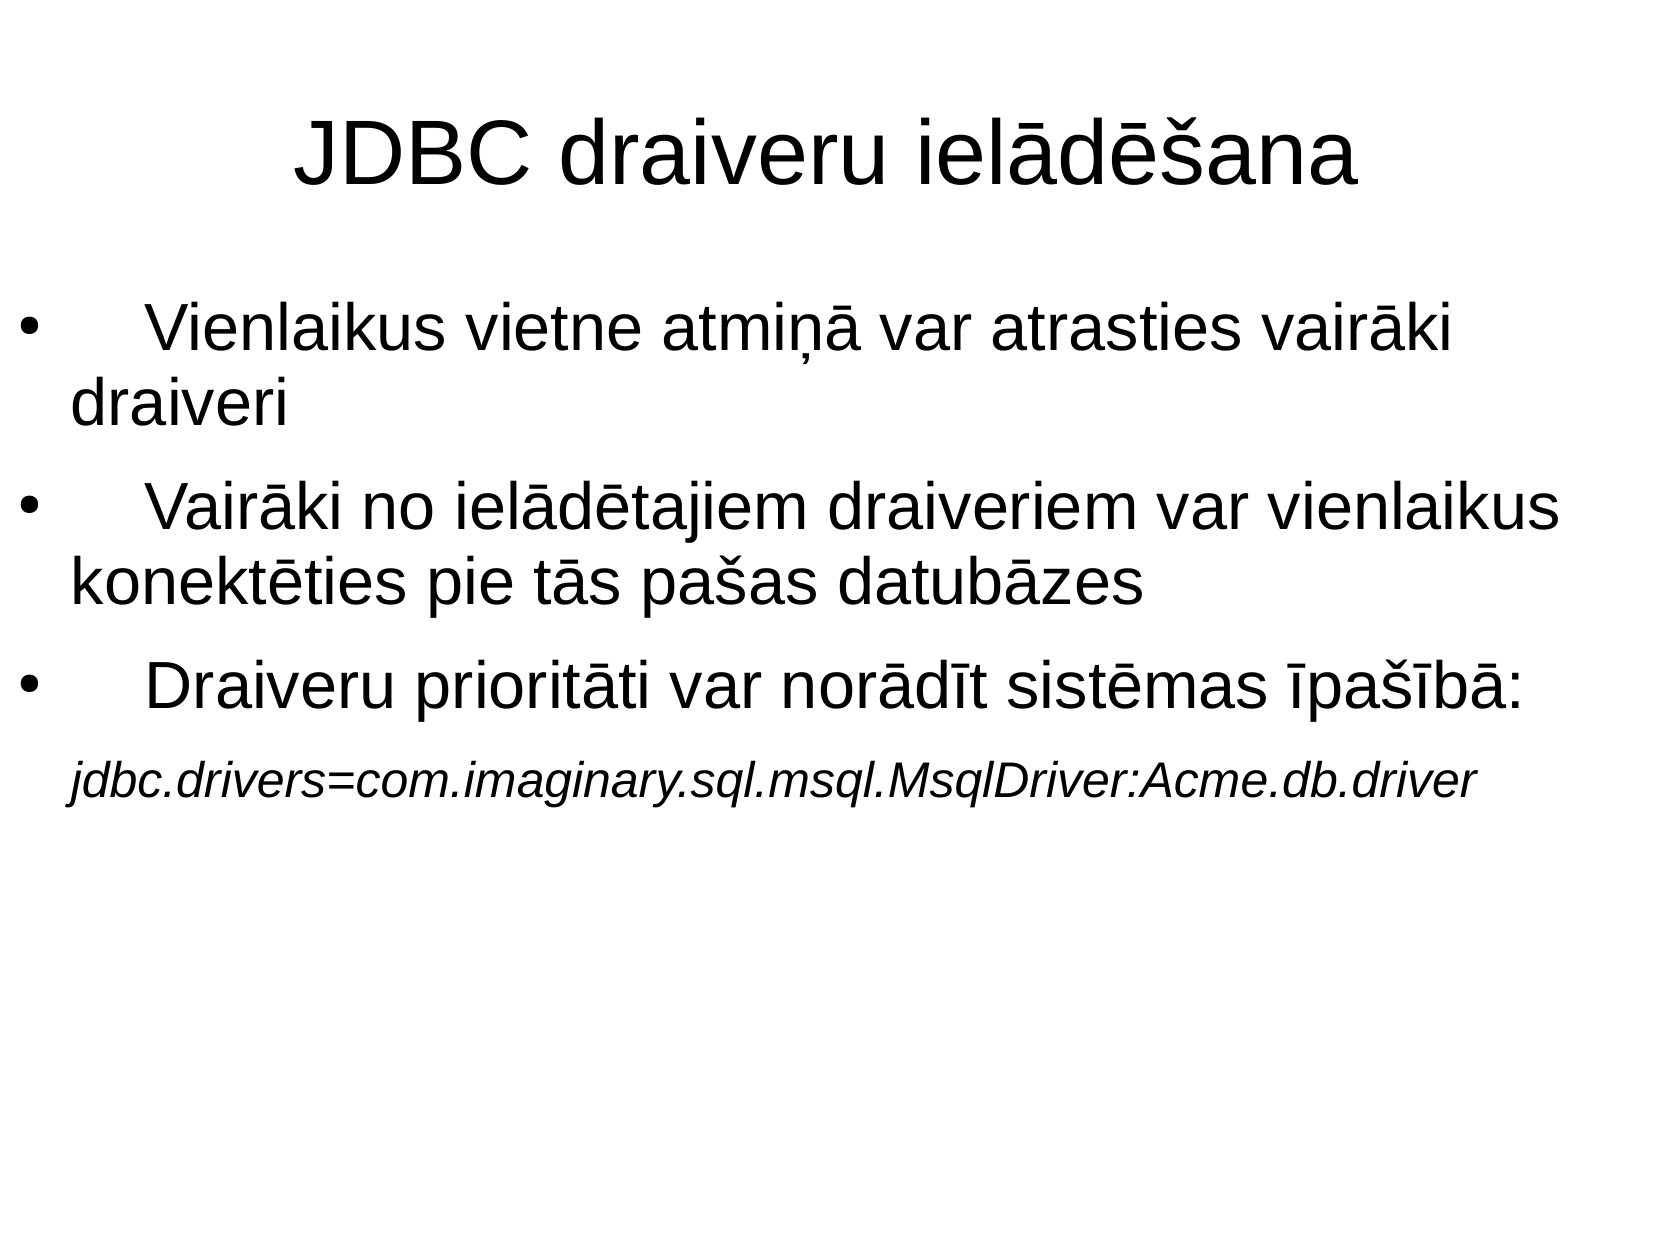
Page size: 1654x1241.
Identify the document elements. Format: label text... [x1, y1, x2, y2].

title JDBC draiveru ielādēšana [82, 49, 1571, 257]
list Vienlaikus vietne atmiņā var atrasties vairāki draiveri Vairāki no ielādētajiem draiveriem var vienlaikus konektēties pie tās pašas datubāzes Draiveru prioritāti var norādīt sistēmas īpašībā: jdbc.drivers=com.imaginary.sql.msql.MsqlDriver:Acme.db.driver [0, 290, 1619, 1010]
